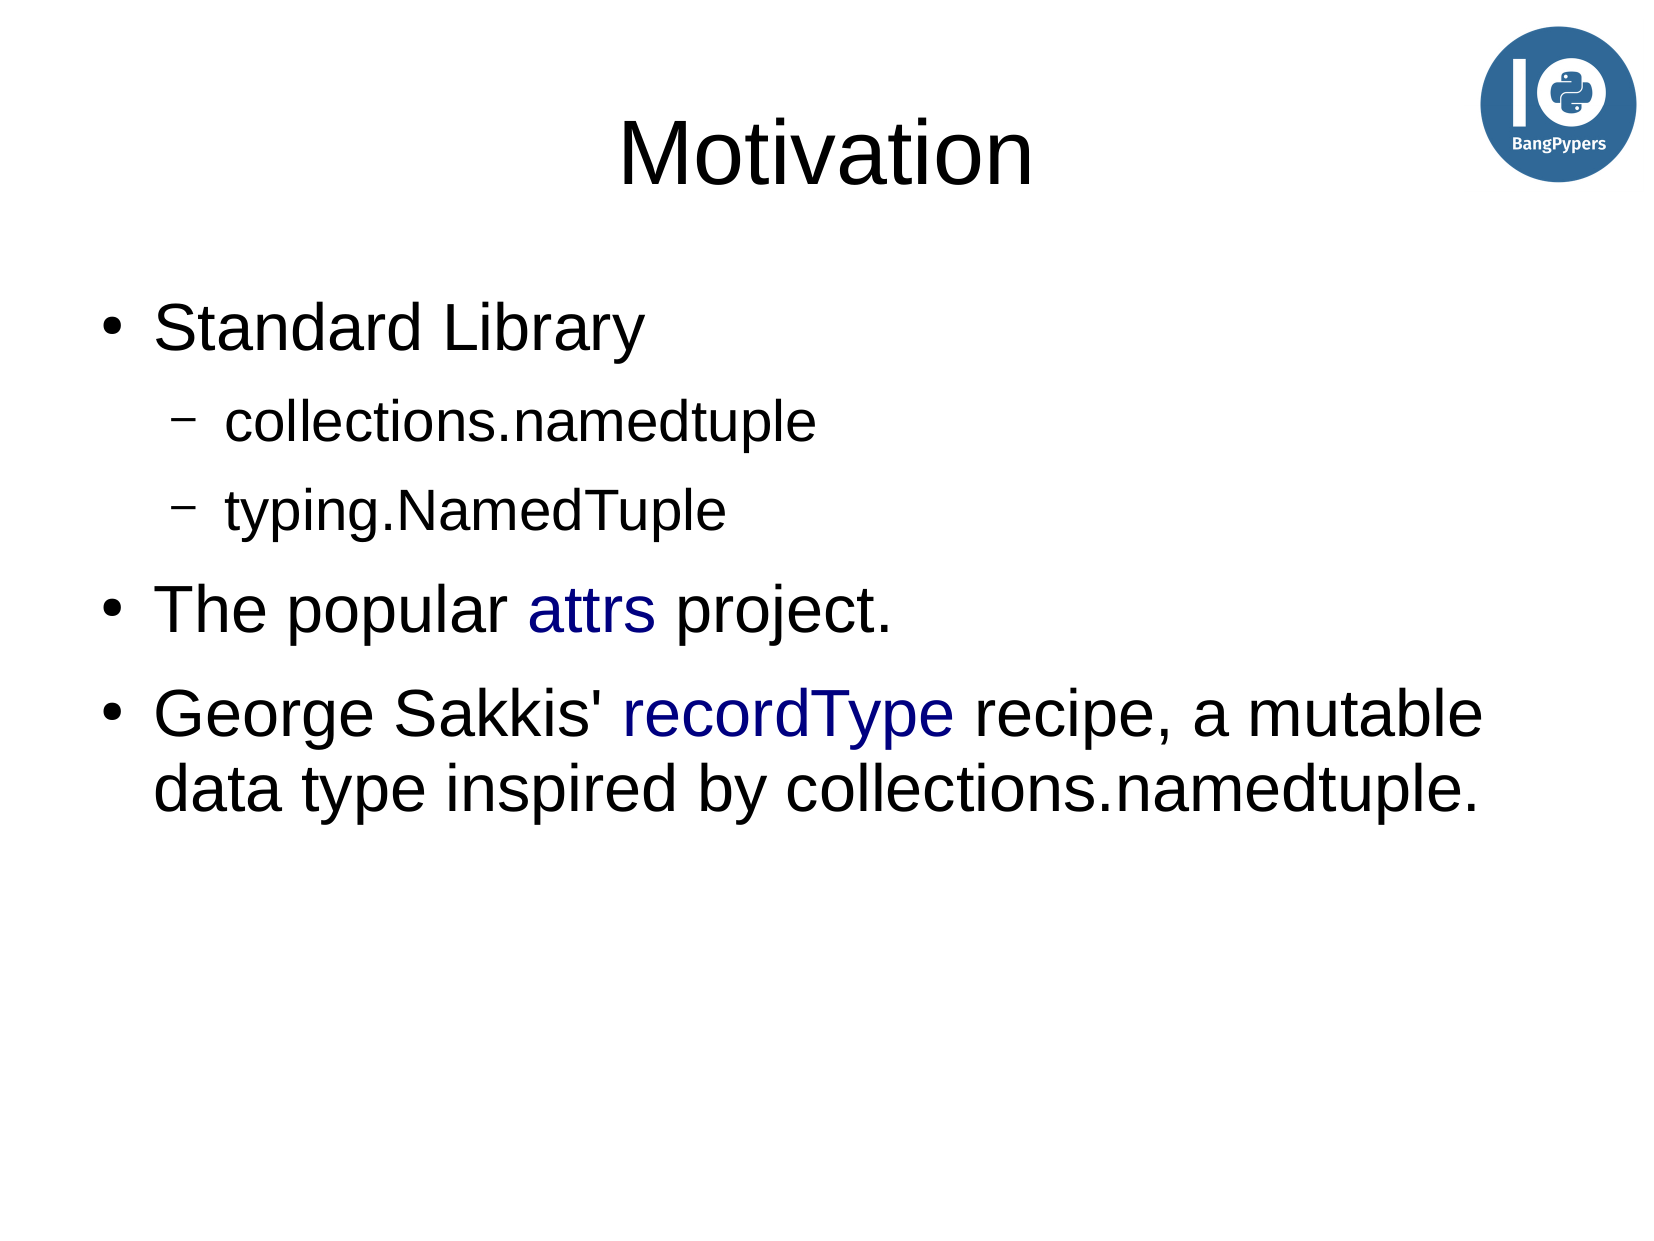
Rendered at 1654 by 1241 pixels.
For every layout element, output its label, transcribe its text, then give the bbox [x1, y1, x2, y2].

title Motivation [82, 49, 1571, 257]
picture [1464, 19, 1644, 192]
list Standard Library collections.namedtuple typing.NamedTuple The popular attrs project. George Sakkis' recordType recipe, a mutable data type inspired by collections.namedtuple. [82, 290, 1571, 1010]
